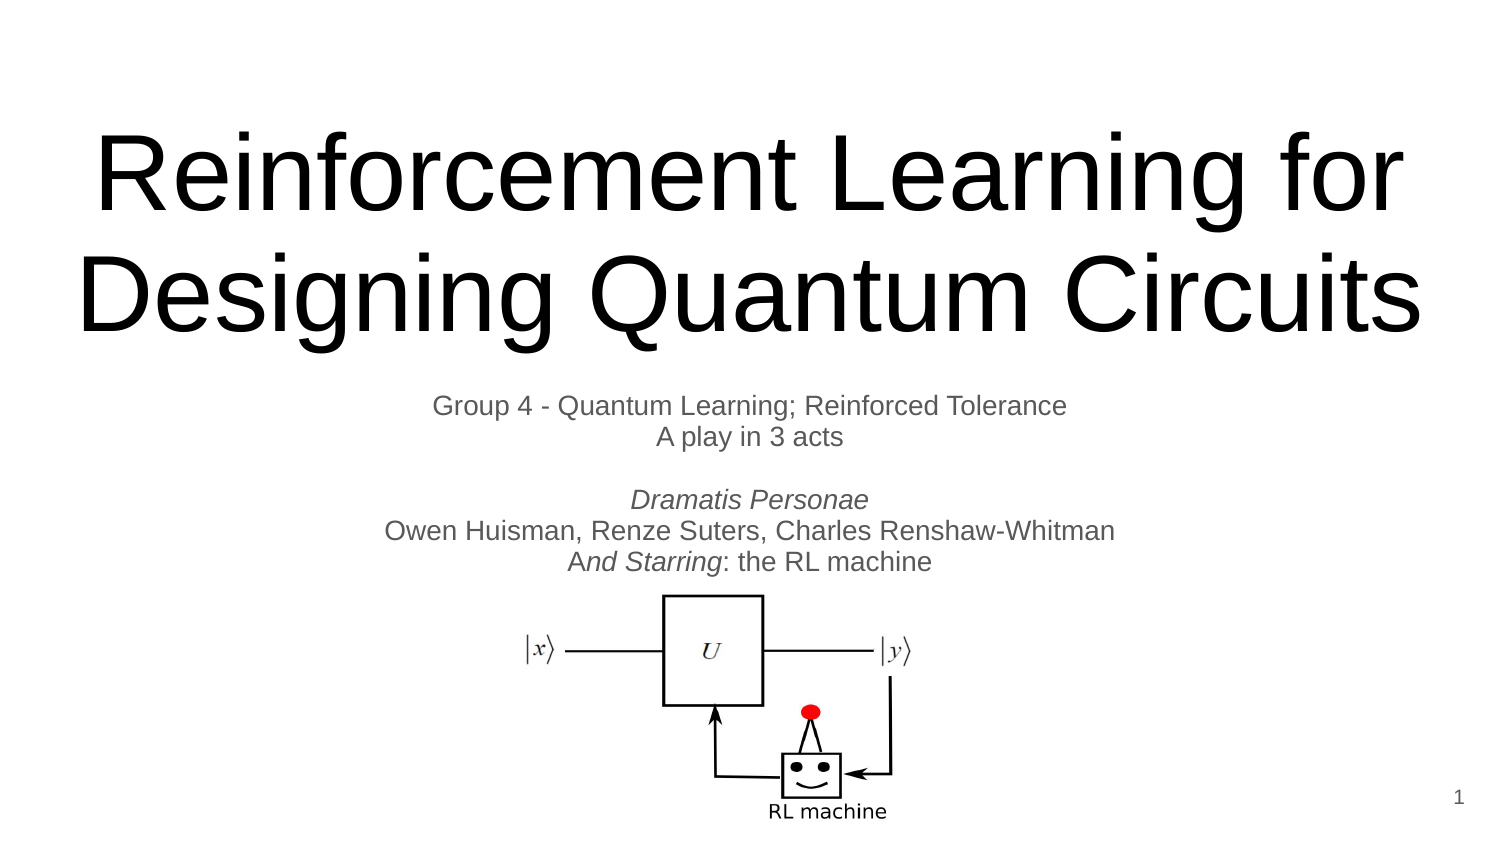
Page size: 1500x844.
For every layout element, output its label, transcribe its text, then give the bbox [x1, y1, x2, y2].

picture [522, 584, 946, 830]
title Reinforcement Learning for Designing Quantum Circuits [51, 32, 1449, 370]
subtitle Group 4 - Quantum Learning; Reinforced Tolerance A play in 3 acts Dramatis Personae Owen Huisman, Renze Suters, Charles Renshaw-Whitman And Starring: the RL machine [51, 375, 1449, 593]
slide_number <number> [1389, 764, 1480, 830]
